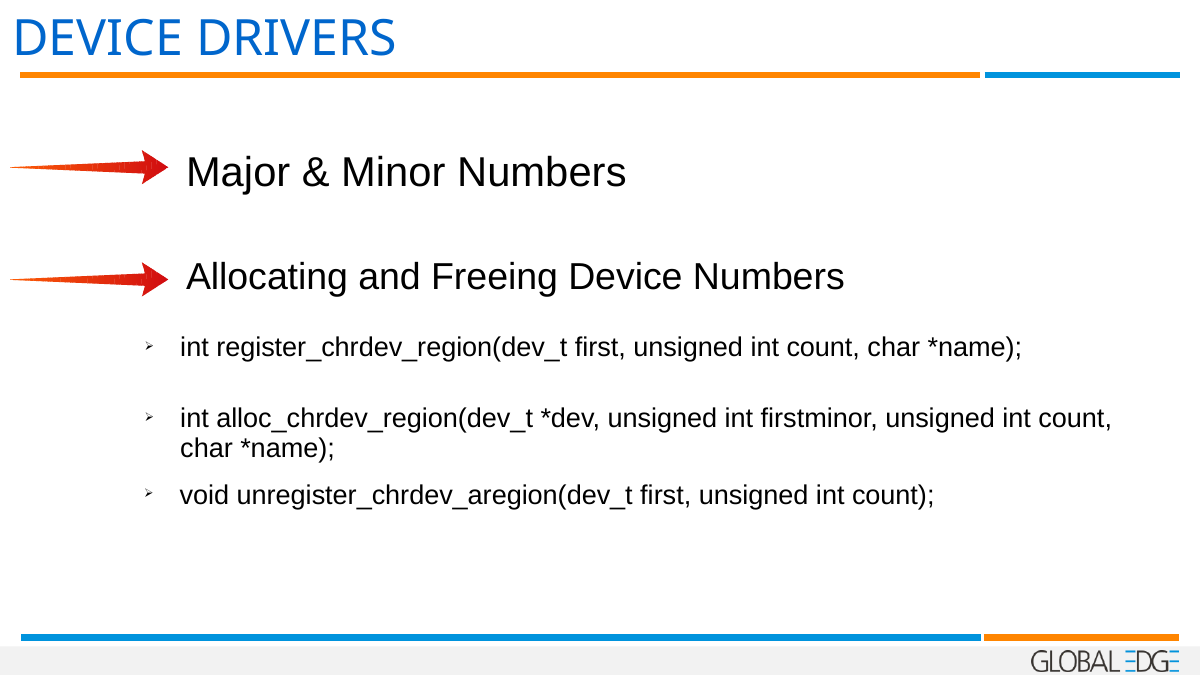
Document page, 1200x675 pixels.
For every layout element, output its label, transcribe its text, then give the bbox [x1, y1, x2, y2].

picture [7, 147, 171, 187]
text_box void unregister_chrdev_aregion(dev_t first, unsigned int count); [129, 472, 957, 518]
picture [7, 259, 171, 299]
text_box int alloc_chrdev_region(dev_t *dev, unsigned int firstminor, unsigned int count, char *name); [129, 395, 1176, 471]
text_box Major & Minor Numbers [171, 141, 827, 204]
text_box Allocating and Freeing Device Numbers [171, 247, 951, 308]
text_box int register_chrdev_region(dev_t first, unsigned int count, char *name); [129, 324, 1182, 384]
title DEVICE DRIVERS [12, 6, 1088, 66]
picture [1031, 650, 1179, 672]
